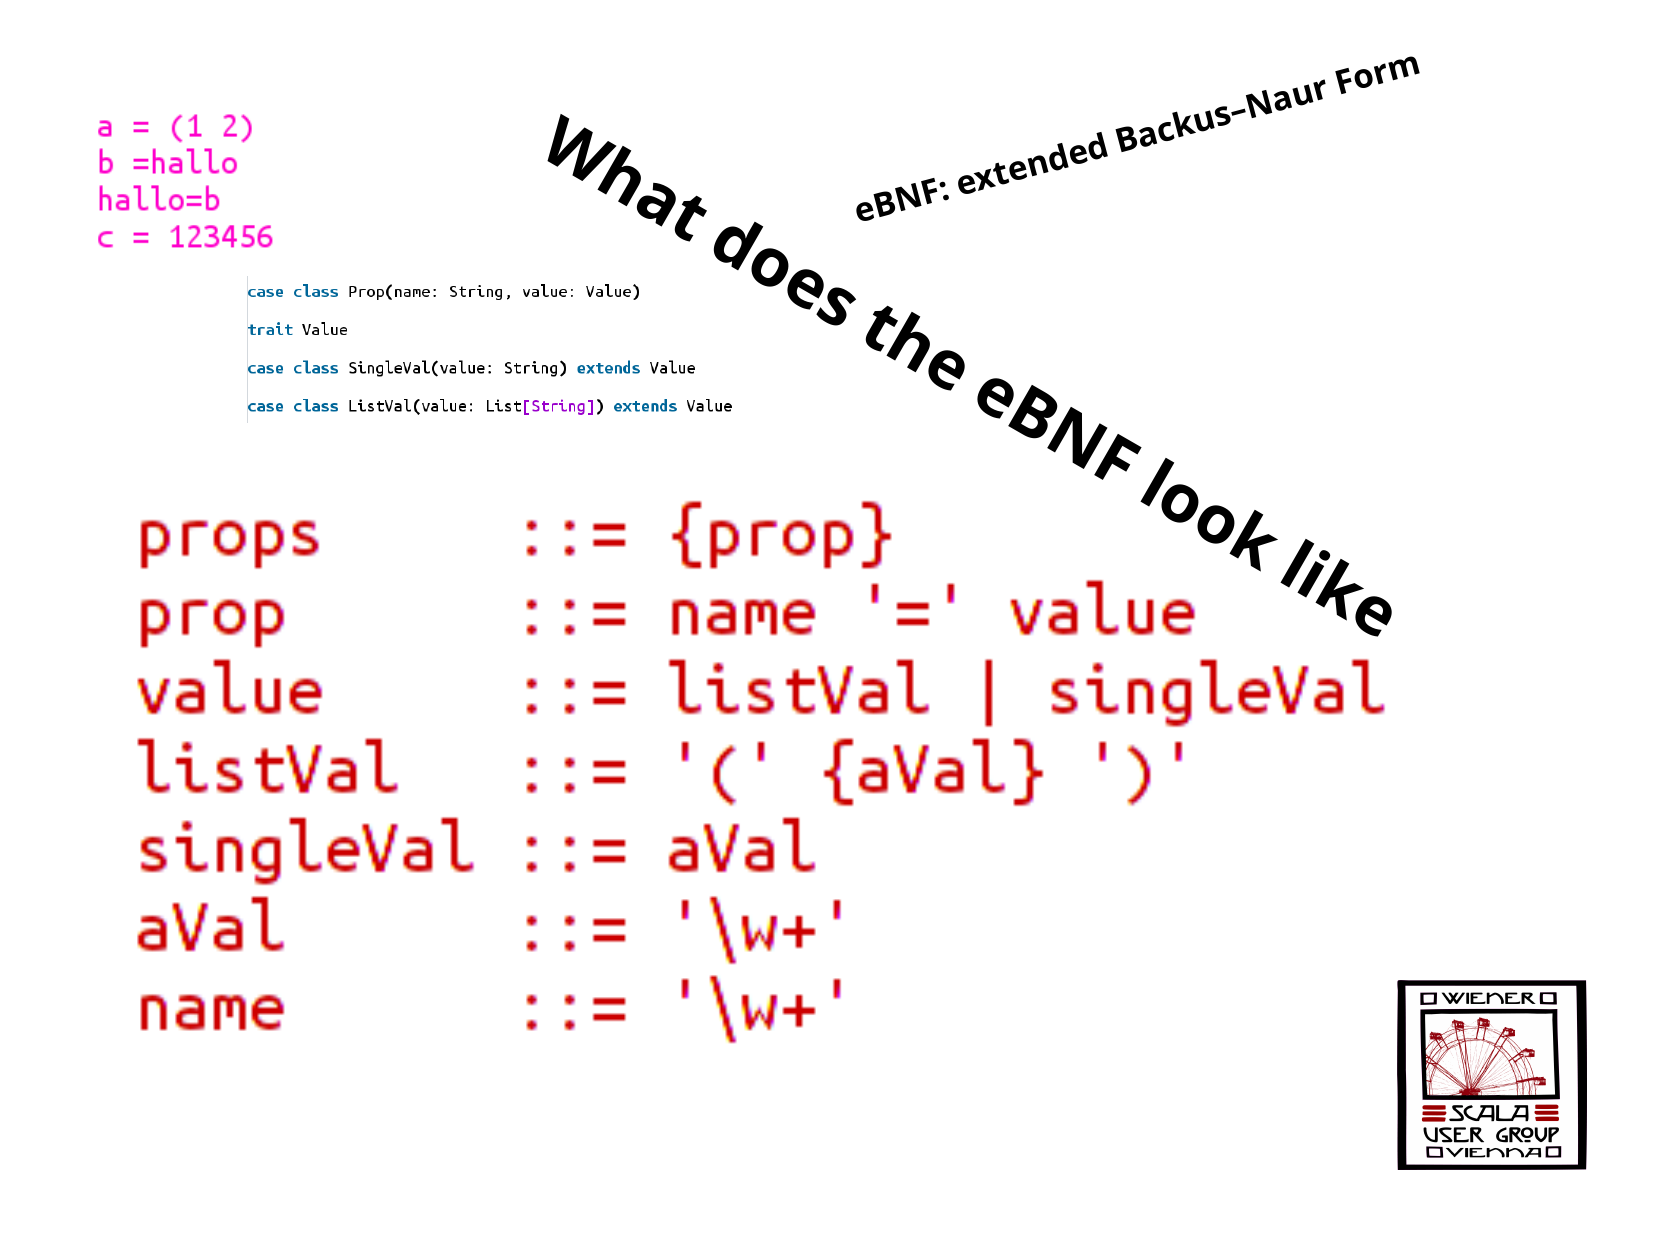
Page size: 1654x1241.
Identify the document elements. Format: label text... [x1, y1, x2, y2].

text_box eBNF: extended Backus–Naur Form [832, 1, 1541, 253]
picture [1261, 481, 1443, 586]
text_box What does the eBNF look like [502, 80, 1608, 790]
picture [136, 481, 1587, 1170]
picture [98, 110, 278, 256]
picture [247, 276, 738, 423]
